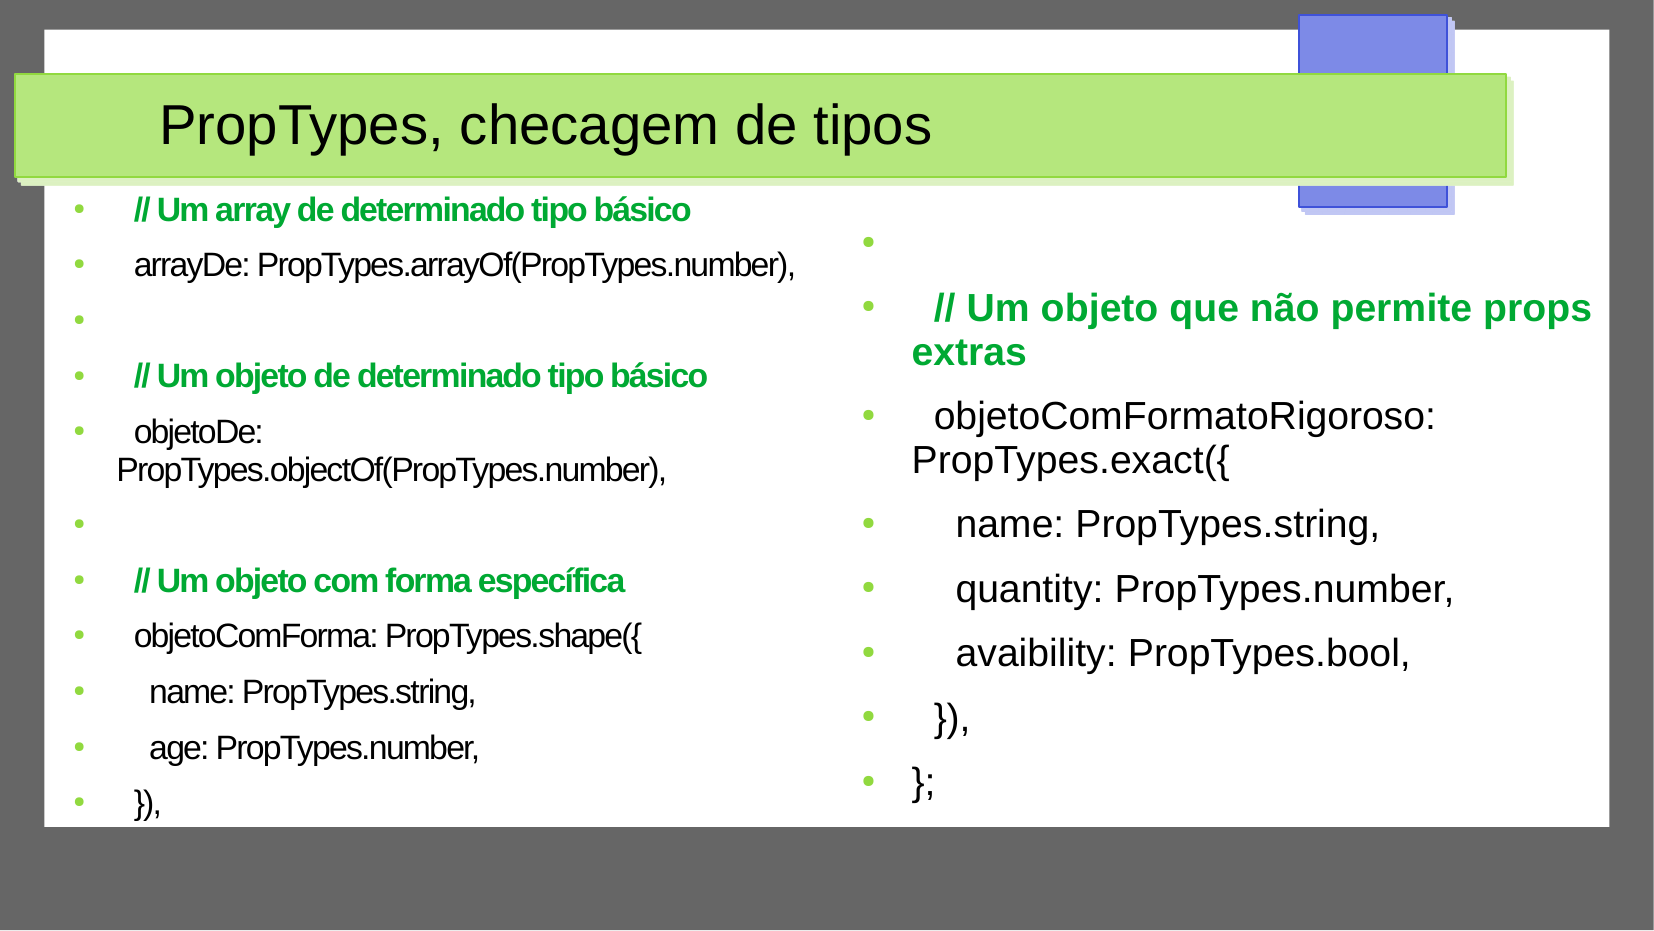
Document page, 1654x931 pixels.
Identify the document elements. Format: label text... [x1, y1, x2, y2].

list // Um array de determinado tipo básico arrayDe: PropTypes.arrayOf(PropTypes.number), // Um objeto de determinado tipo básico objetoDe: PropTypes.objectOf(PropTypes.number), // Um objeto com forma específica objetoComForma: PropTypes.shape({ name: PropTypes.string, age: PropTypes.number, }), [59, 174, 809, 839]
title PropTypes, checagem de tipos [88, 73, 1506, 178]
list // Um objeto que não permite props extras objetoComFormatoRigoroso: PropTypes.exact({ name: PropTypes.string, quantity: PropTypes.number, avaibility: PropTypes.bool, }), }; [845, 221, 1625, 813]
